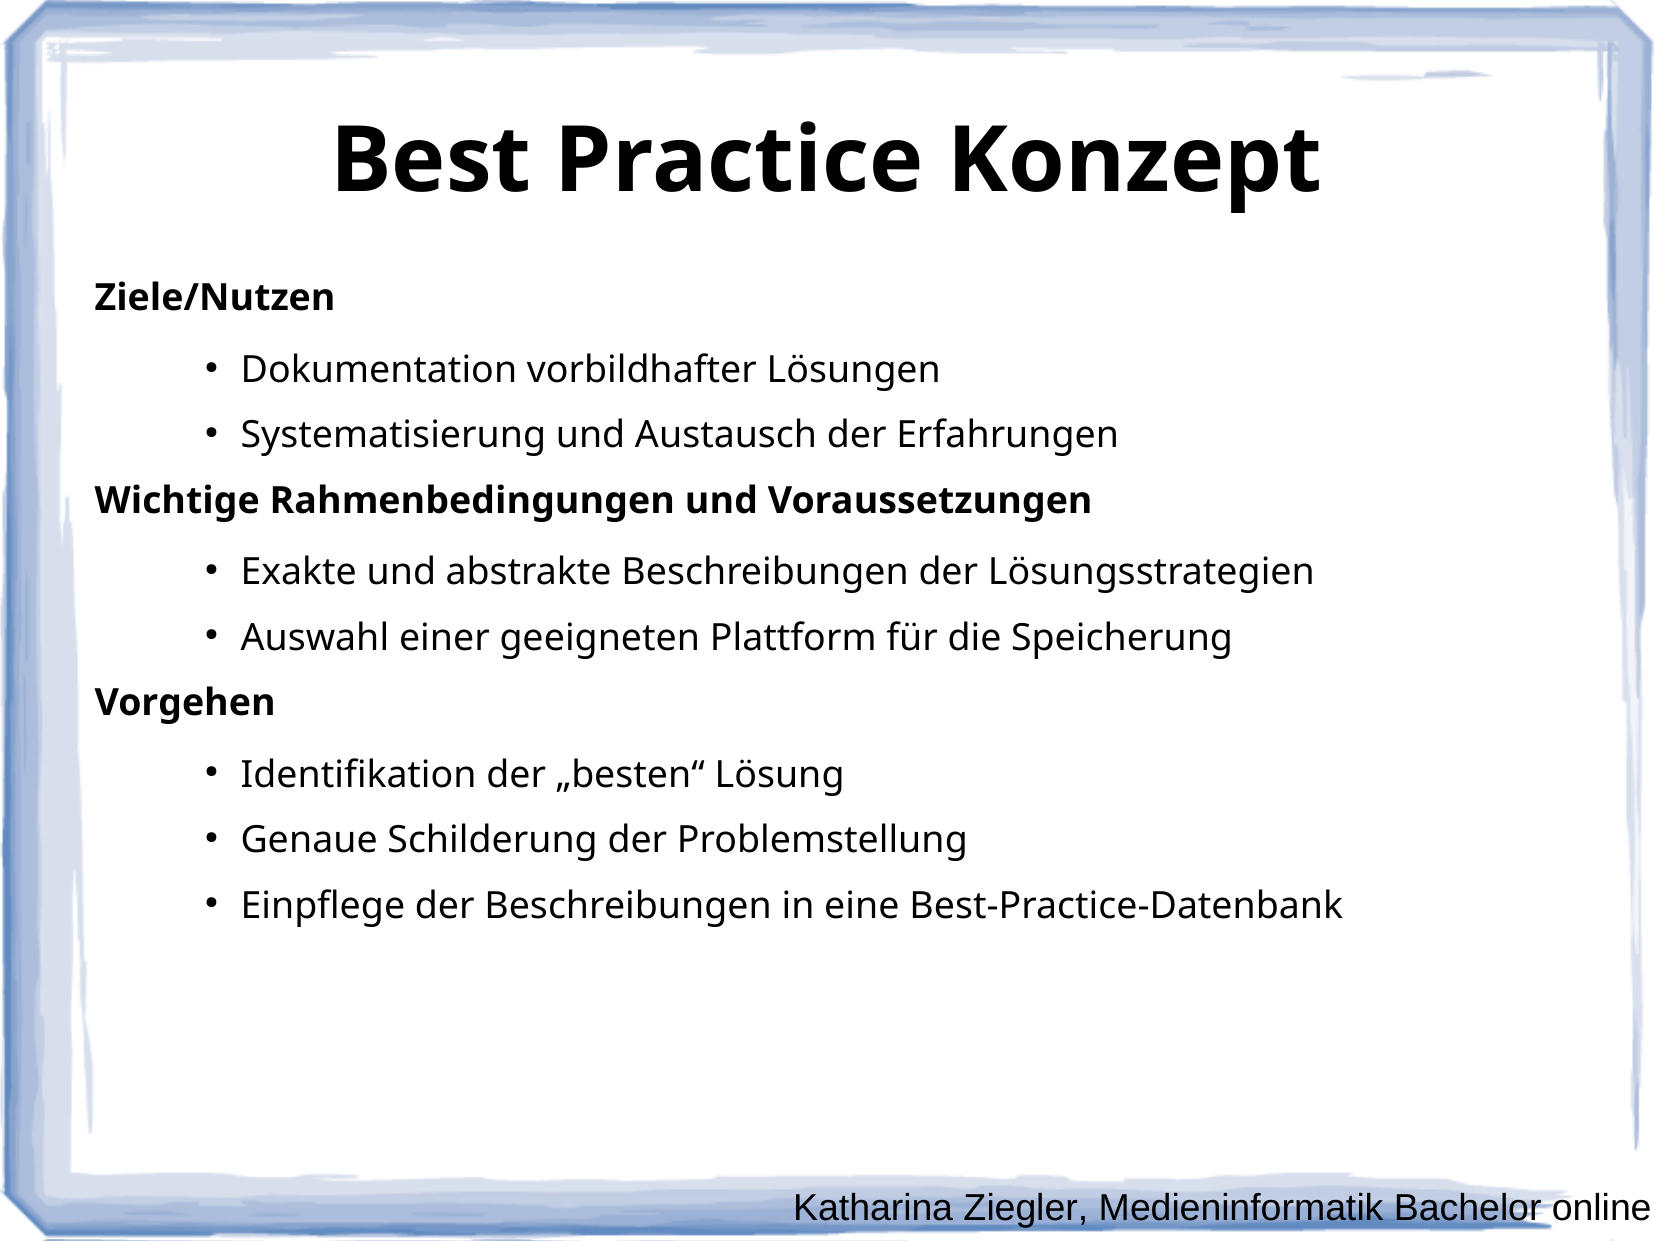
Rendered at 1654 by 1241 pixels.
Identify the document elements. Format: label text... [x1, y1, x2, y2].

text_box Katharina Ziegler, Medieninformatik Bachelor online [749, 1176, 1654, 1241]
picture [0, 0, 1654, 1241]
title Best Practice Konzept [82, 49, 1571, 257]
list Ziele/Nutzen Dokumentation vorbildhafter Lösungen Systematisierung und Austausch der Erfahrungen Wichtige Rahmenbedingungen und Voraussetzungen Exakte und abstrakte Beschreibungen der Lösungsstrategien Auswahl einer geeigneten Plattform für die Speicherung Vorgehen Identifikation der „besten“ Lösung Genaue Schilderung der Problemstellung Einpflege der Beschreibungen in eine Best-Practice-Datenbank Fallbeispiel aus der Praxis: siehe Anhang CONET Solutions GmbH [94, 274, 1548, 1105]
